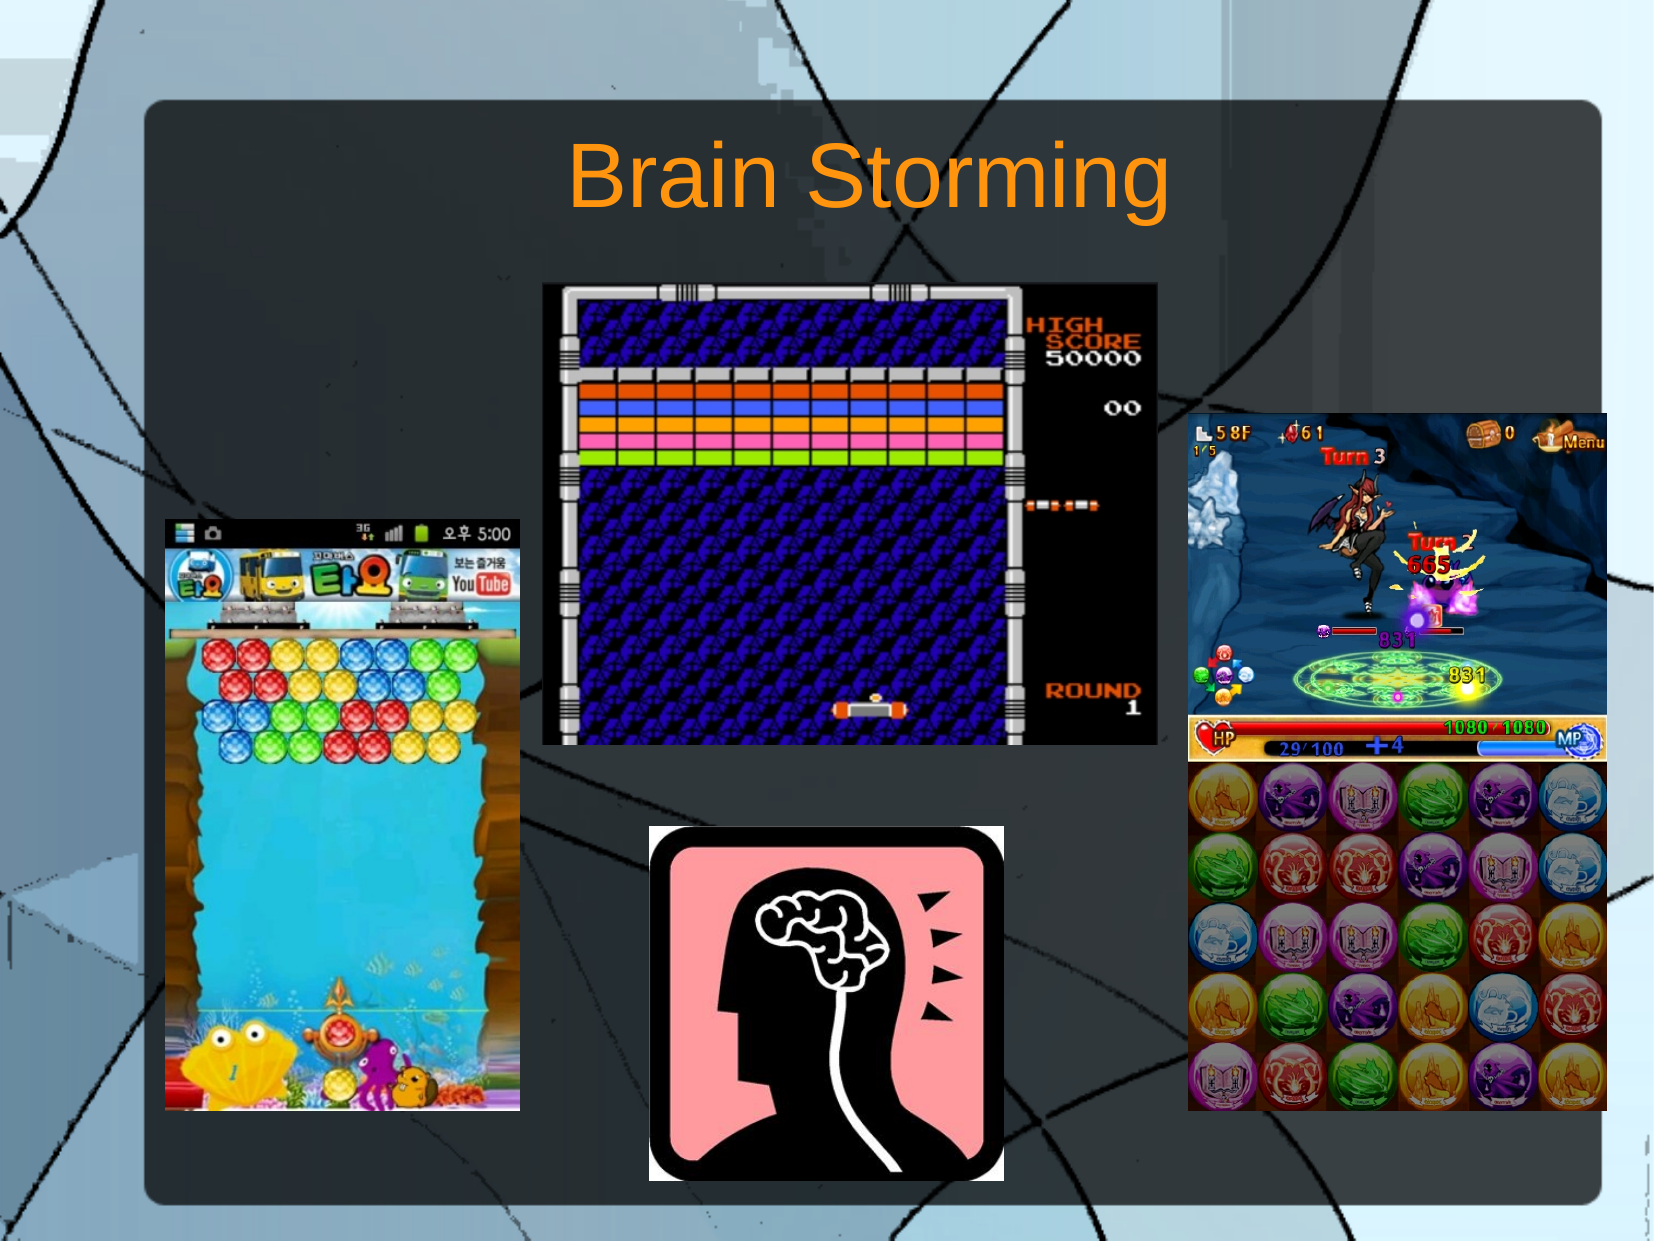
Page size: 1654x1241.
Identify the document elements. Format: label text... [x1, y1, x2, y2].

title Brain Storming [141, 67, 1565, 284]
picture [0, 0, 1654, 1241]
